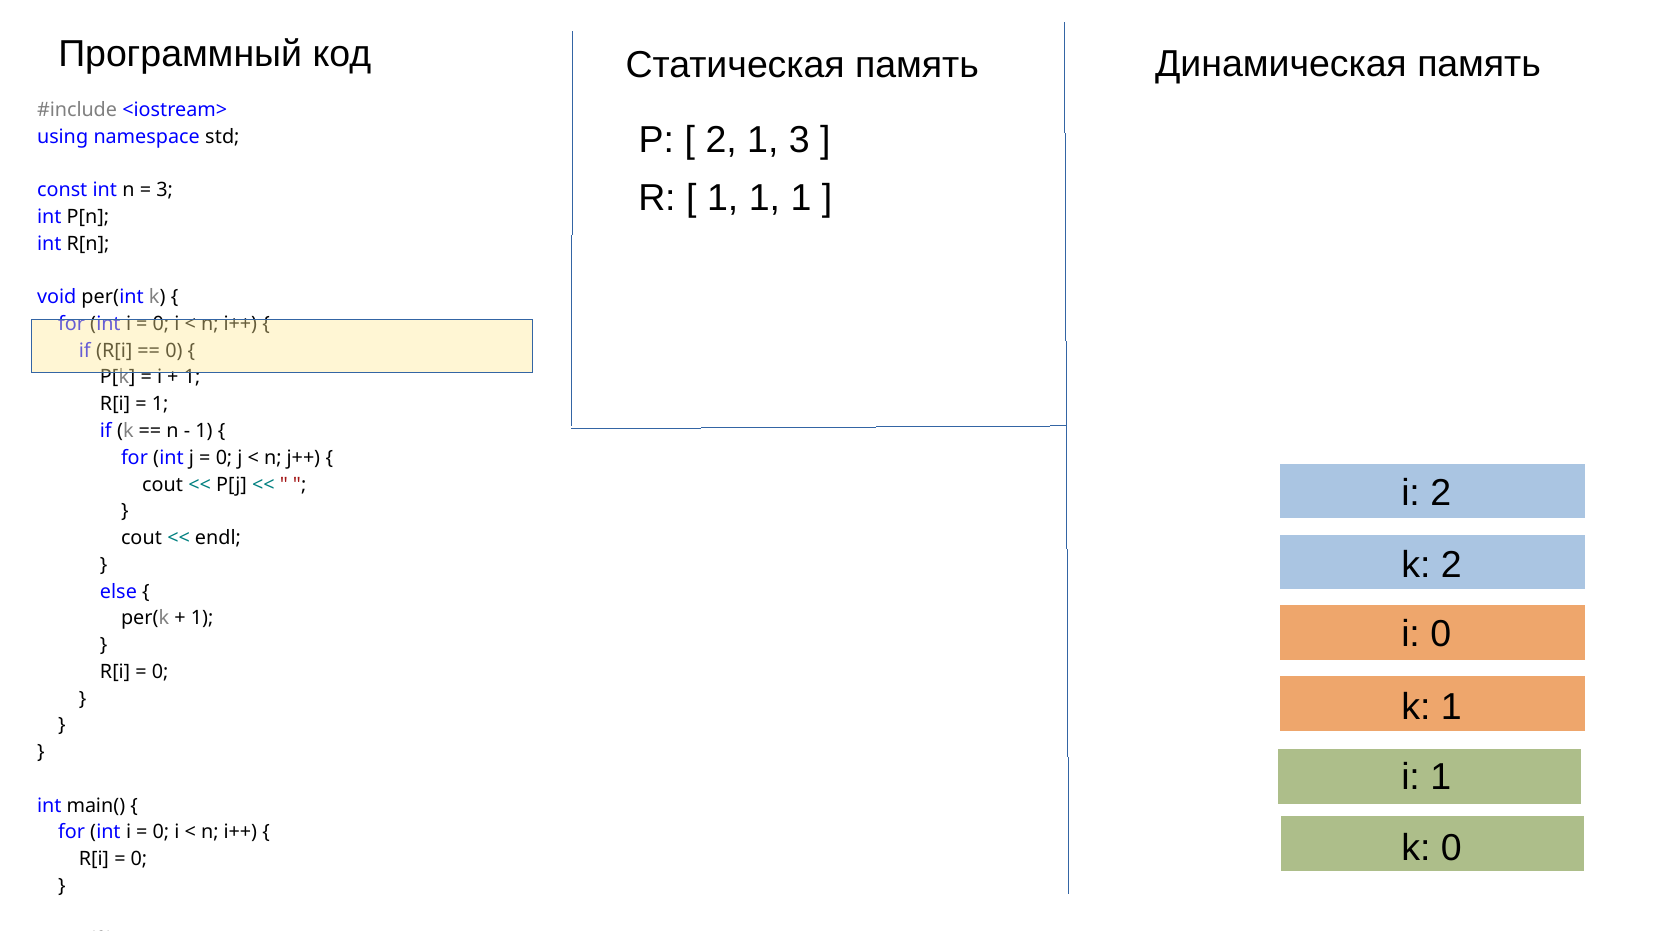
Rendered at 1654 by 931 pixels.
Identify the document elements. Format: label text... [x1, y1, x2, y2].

text_box P: [ 2, 1, 3 ] [623, 111, 846, 168]
text_box R: [ 1, 1, 1 ] [623, 169, 848, 227]
text_box [1279, 814, 1587, 874]
text_box k: 0 [1386, 819, 1483, 876]
text_box i: 1 [1386, 748, 1483, 806]
text_box Динамическая память [1140, 34, 1557, 92]
text_box Статическая память [610, 35, 995, 93]
text_box [1277, 674, 1587, 734]
text_box Программный код [43, 25, 387, 83]
text_box [31, 319, 533, 373]
text_box [1277, 461, 1587, 521]
text_box #include <iostream> using namespace std; const int n = 3; int P[n]; int R[n]; void per(int k) { for (int i = 0; i < n; i++) { if (R[i] == 0) { P[k] = i + 1; R[i] = 1; if (k == n - 1) { for (int j = 0; j < n; j++) { cout << P[j] << " "; } cout << endl; } else { per(k + 1); } R[i] = 0; } } } int main() { for (int i = 0; i < n; i++) { R[i] = 0; } per(0); return 0; } [22, 88, 570, 907]
text_box i: 2 [1386, 463, 1467, 521]
text_box [1277, 603, 1587, 663]
text_box k: 1 [1386, 677, 1477, 735]
text_box [1277, 532, 1587, 592]
text_box i: 0 [1386, 605, 1467, 662]
text_box k: 2 [1386, 536, 1477, 593]
text_box [1276, 746, 1584, 806]
